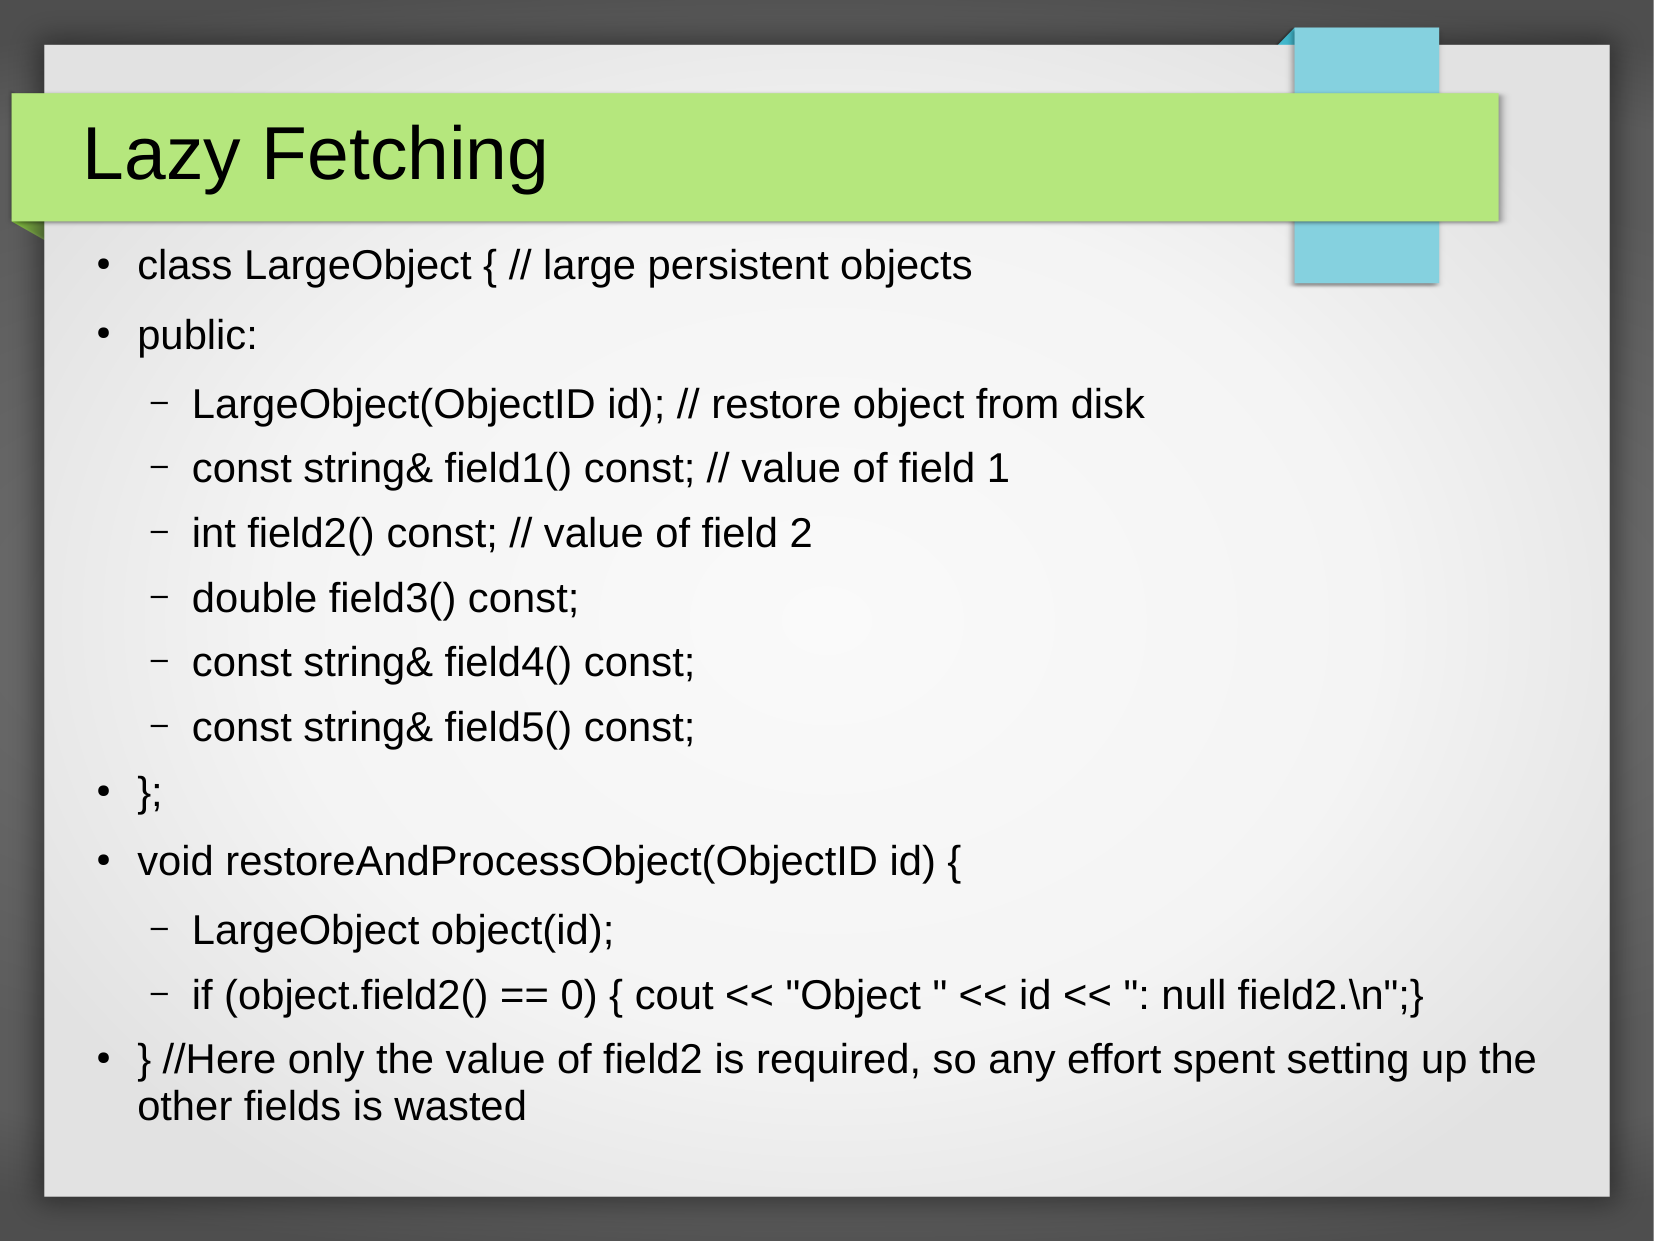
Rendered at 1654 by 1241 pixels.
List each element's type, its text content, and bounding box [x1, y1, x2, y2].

list class LargeObject { // large persistent objects public: LargeObject(ObjectID id); // restore object from disk const string& field1() const; // value of field 1 int field2() const; // value of field 2 double field3() const; const string& field4() const; const string& field5() const; }; void restoreAndProcessObject(ObjectID id) { LargeObject object(id); if (object.field2() == 0) { cout << "Object " << id << ": null field2.\n";} } //Here only the value of field2 is required, so any effort spent setting up the other fields is wasted [82, 242, 1571, 1136]
title Lazy Fetching [82, 94, 1264, 213]
picture [0, 0, 1654, 1241]
